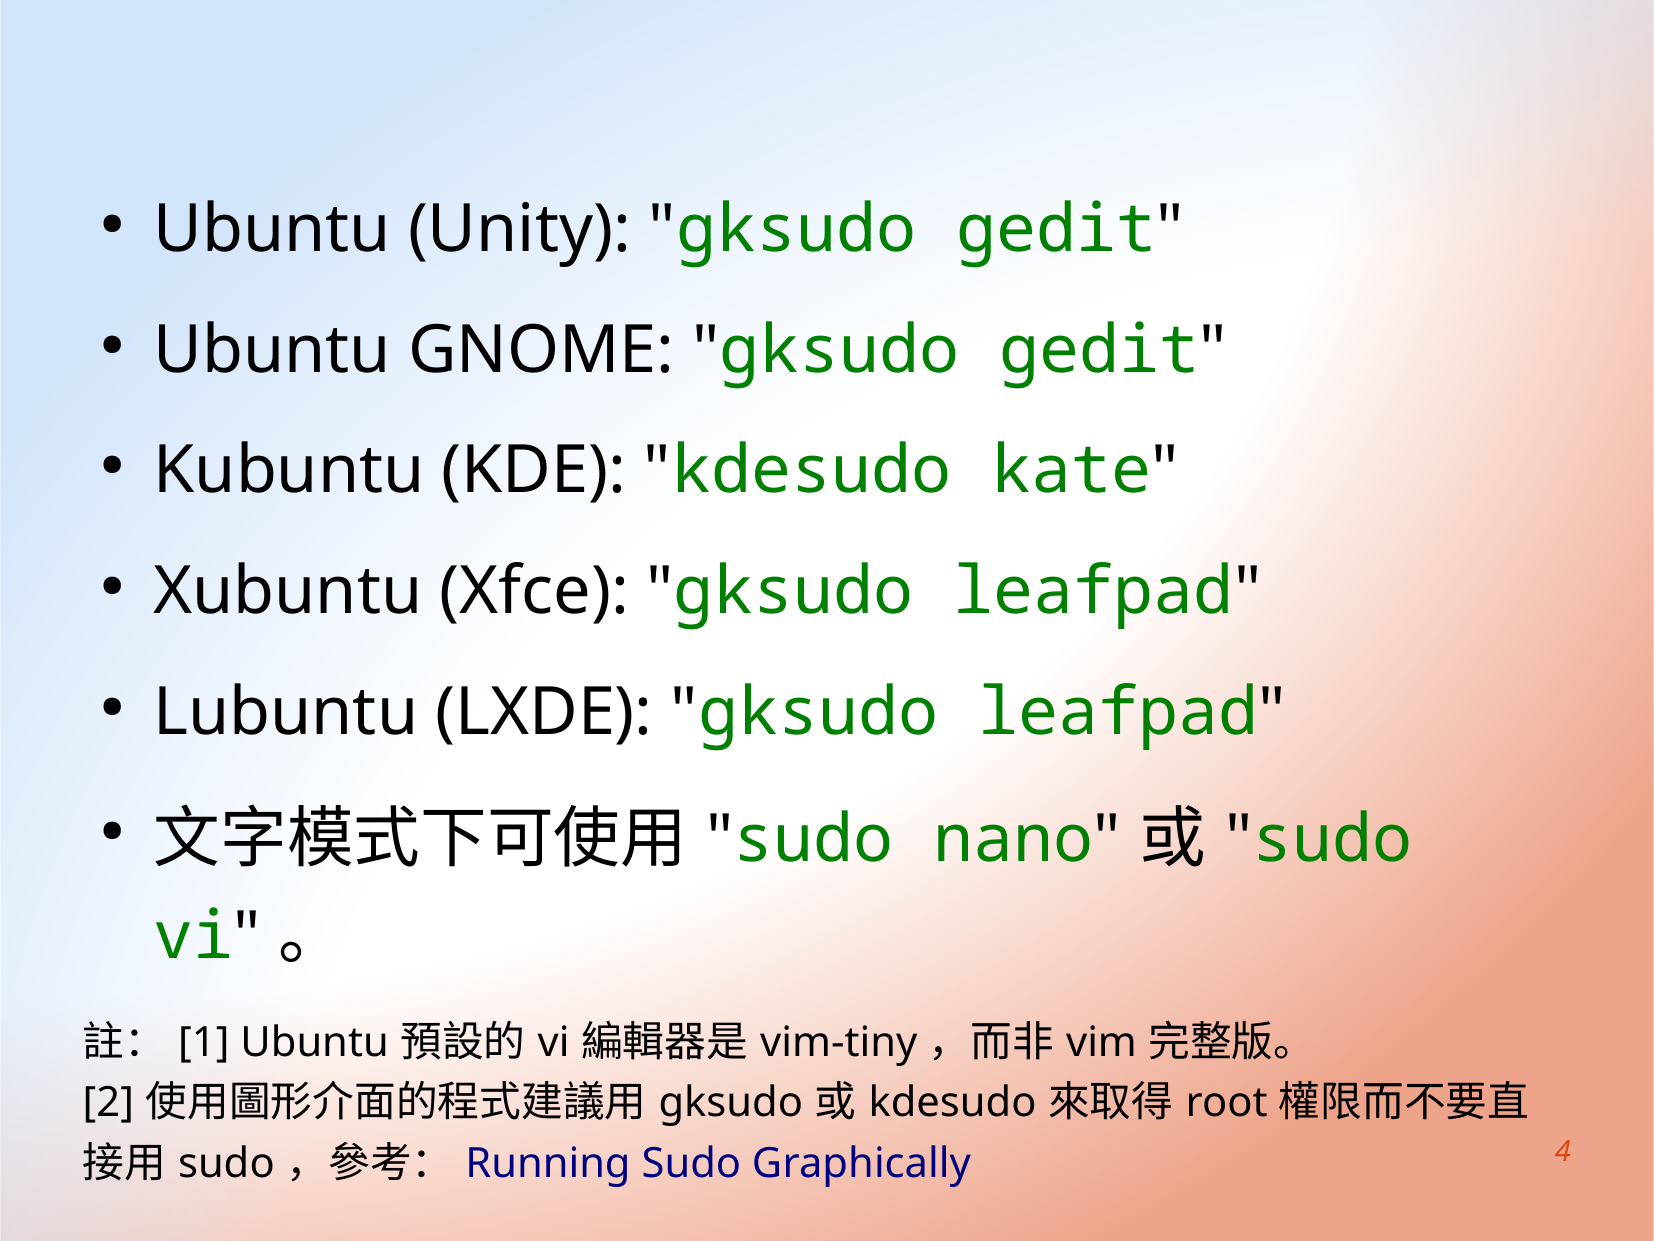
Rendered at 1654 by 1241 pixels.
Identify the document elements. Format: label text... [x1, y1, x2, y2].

picture [0, 0, 1654, 1241]
list Ubuntu (Unity): "gksudo gedit" Ubuntu GNOME: "gksudo gedit" Kubuntu (KDE): "kdesudo kate" Xubuntu (Xfce): "gksudo leafpad" Lubuntu (LXDE): "gksudo leafpad" 文字模式下可使用"sudo nano"或"sudo vi"。 註：[1] Ubuntu預設的vi編輯器是vim-tiny，而非vim完整版。 [2]使用圖形介面的程式建議用gksudo或kdesudo來取得root權限而不要直接用sudo，參考：Running Sudo Graphically [82, 180, 1571, 1201]
